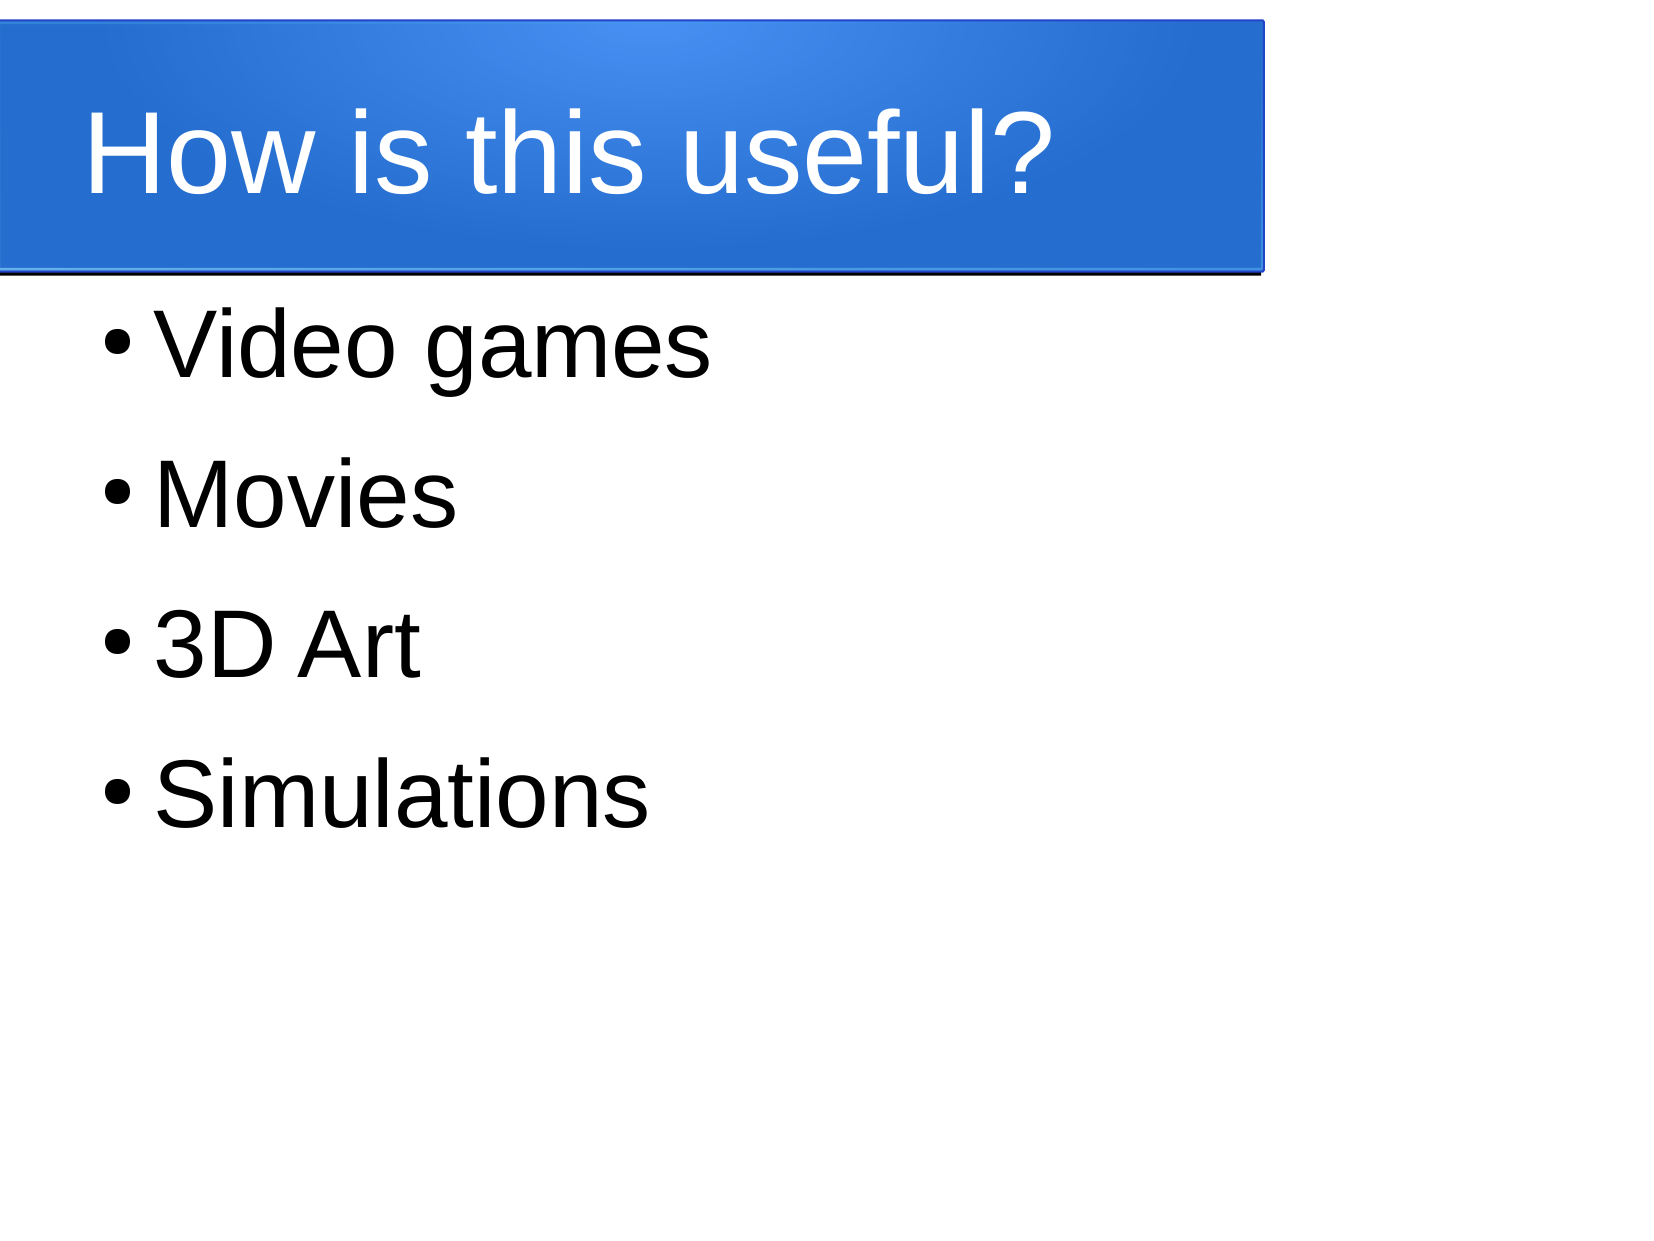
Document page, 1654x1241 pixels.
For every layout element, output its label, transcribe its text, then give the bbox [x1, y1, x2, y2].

list Video games Movies 3D Art Simulations [82, 290, 1538, 1010]
title How is this useful? [82, 49, 1250, 257]
